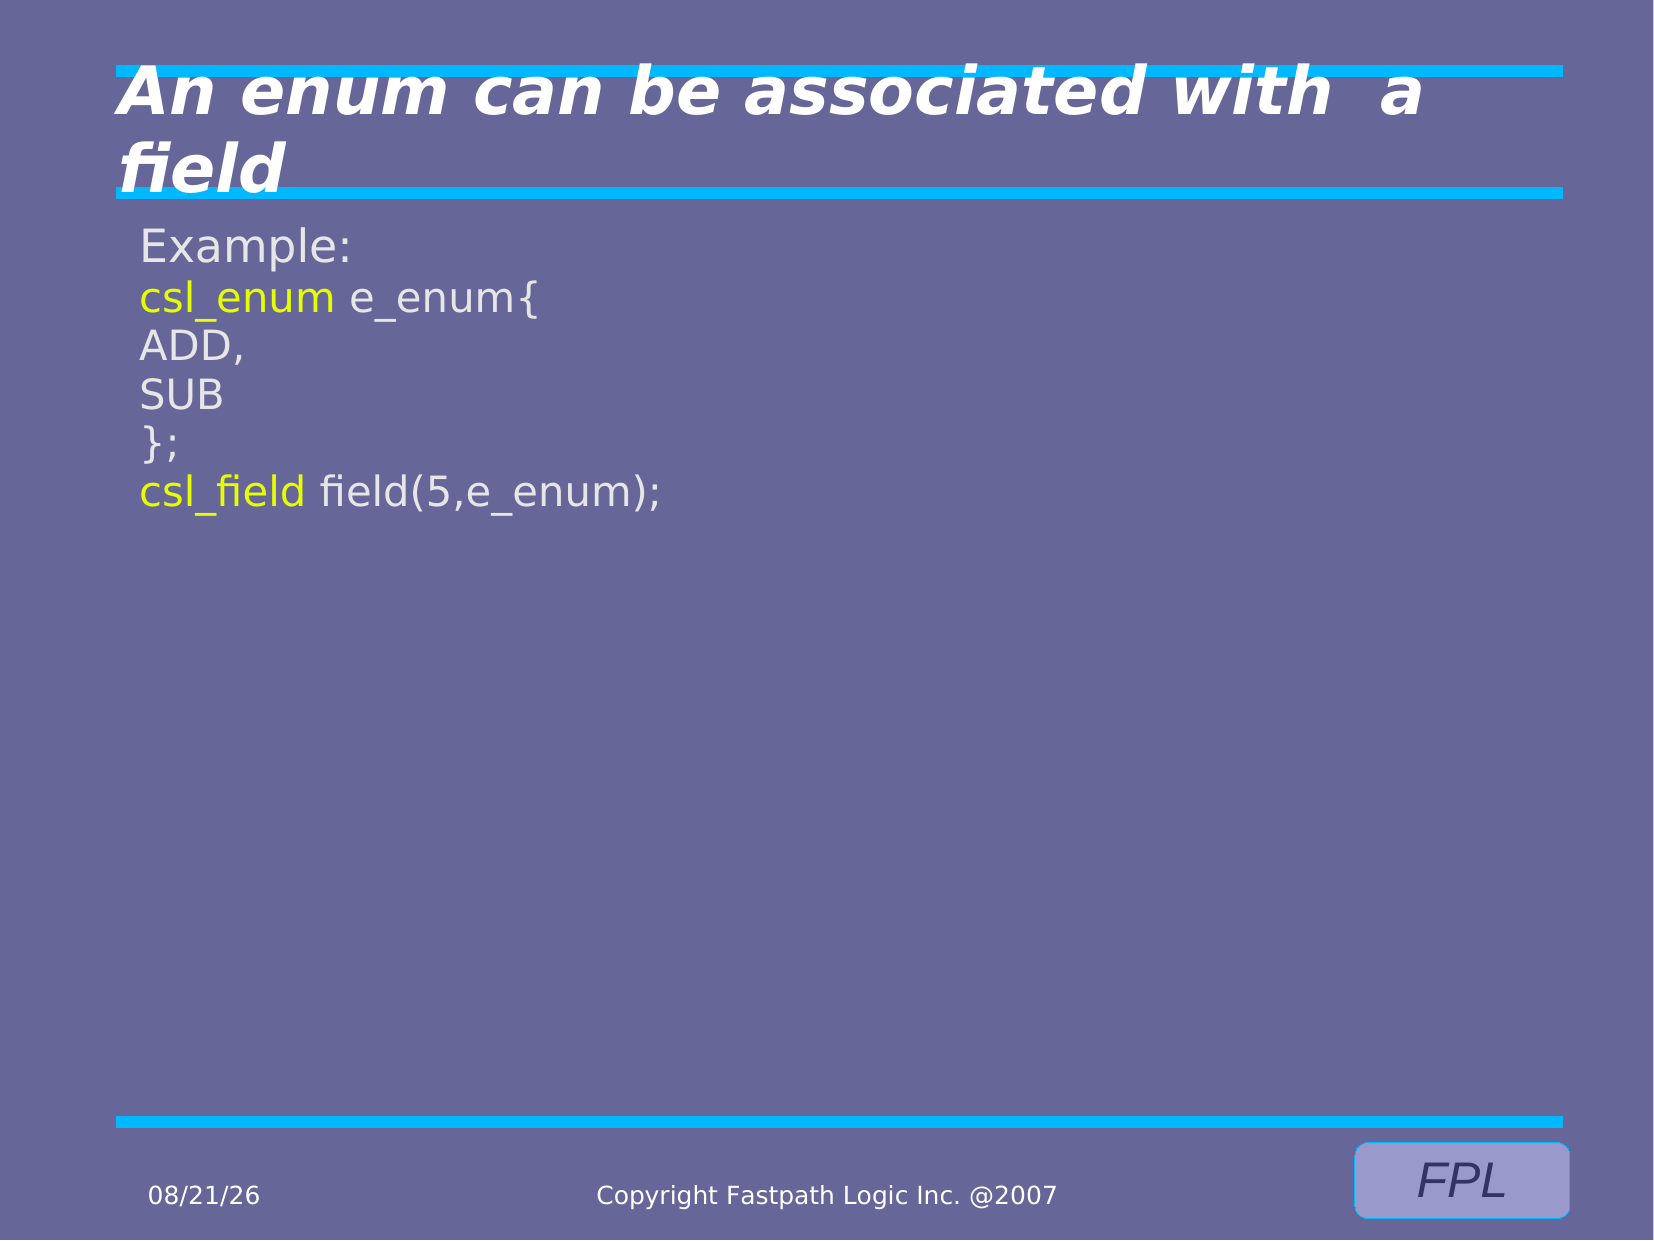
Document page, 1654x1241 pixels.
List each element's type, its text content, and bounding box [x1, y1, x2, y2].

list Example: csl_enum e_enum{ ADD, SUB }; csl_field field(5,e_enum); [121, 220, 1561, 1133]
title An enum can be associated with a field [118, 41, 1531, 219]
